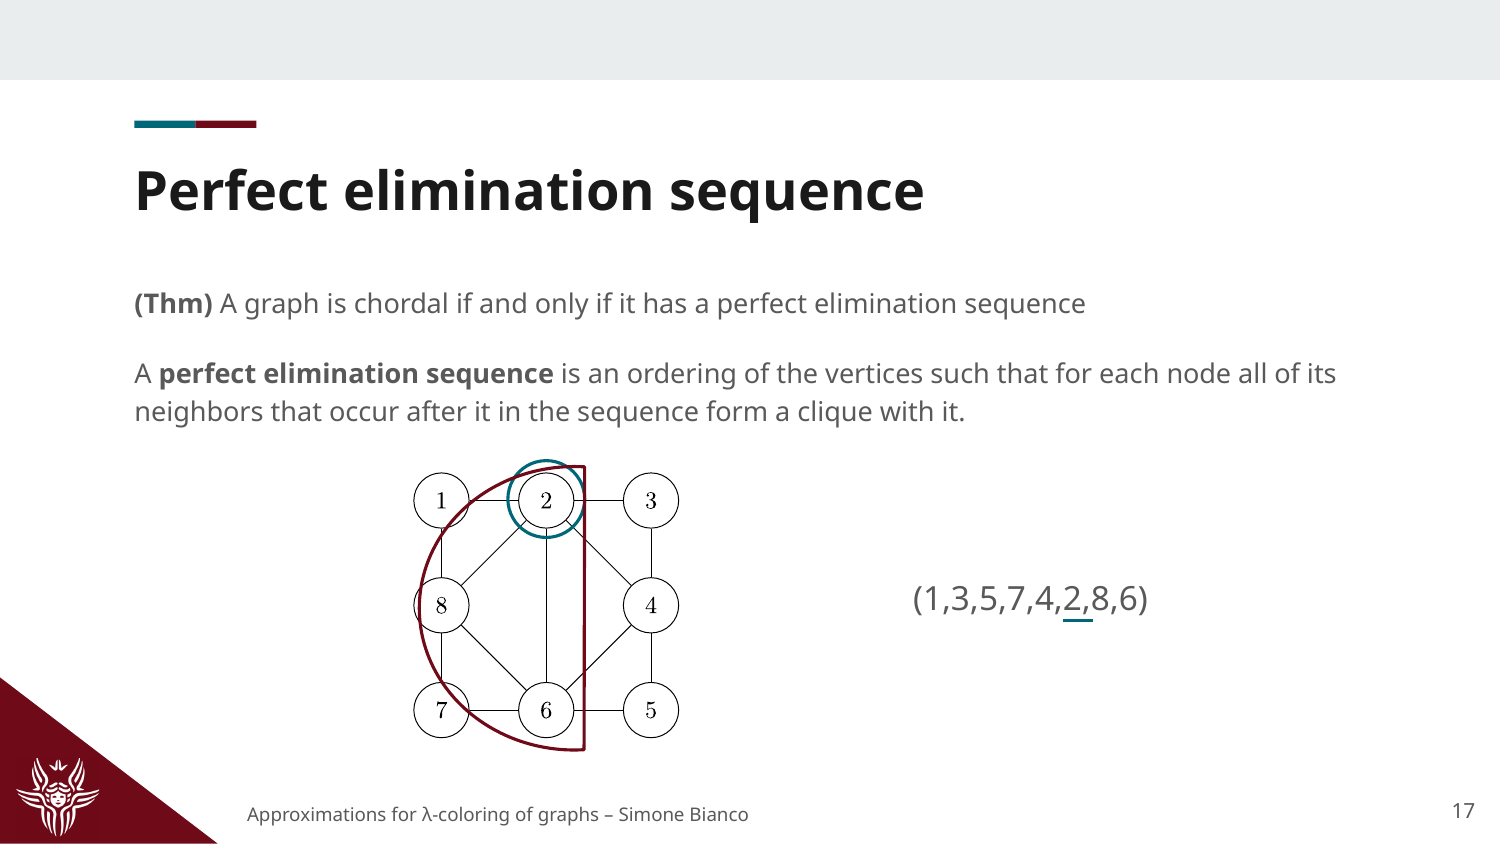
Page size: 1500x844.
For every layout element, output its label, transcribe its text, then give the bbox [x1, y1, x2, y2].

picture [16, 758, 100, 839]
slide_number <number> [1400, 779, 1491, 844]
text_box Approximations for λ-coloring of graphs – Simone Bianco [232, 783, 1193, 839]
picture [413, 472, 516, 739]
list (Thm) A graph is chordal if and only if it has a perfect elimination sequence A perfect elimination sequence is an ordering of the vertices such that for each node all of its neighbors that occur after it in the sequence form a clique with it. [119, 266, 1418, 637]
picture [421, 482, 582, 739]
picture [577, 472, 583, 481]
picture [510, 472, 583, 535]
title Perfect elimination sequence [119, 141, 1381, 230]
picture [586, 472, 680, 739]
text_box (1,3,5,7,4,2,8,6) [879, 561, 1182, 665]
